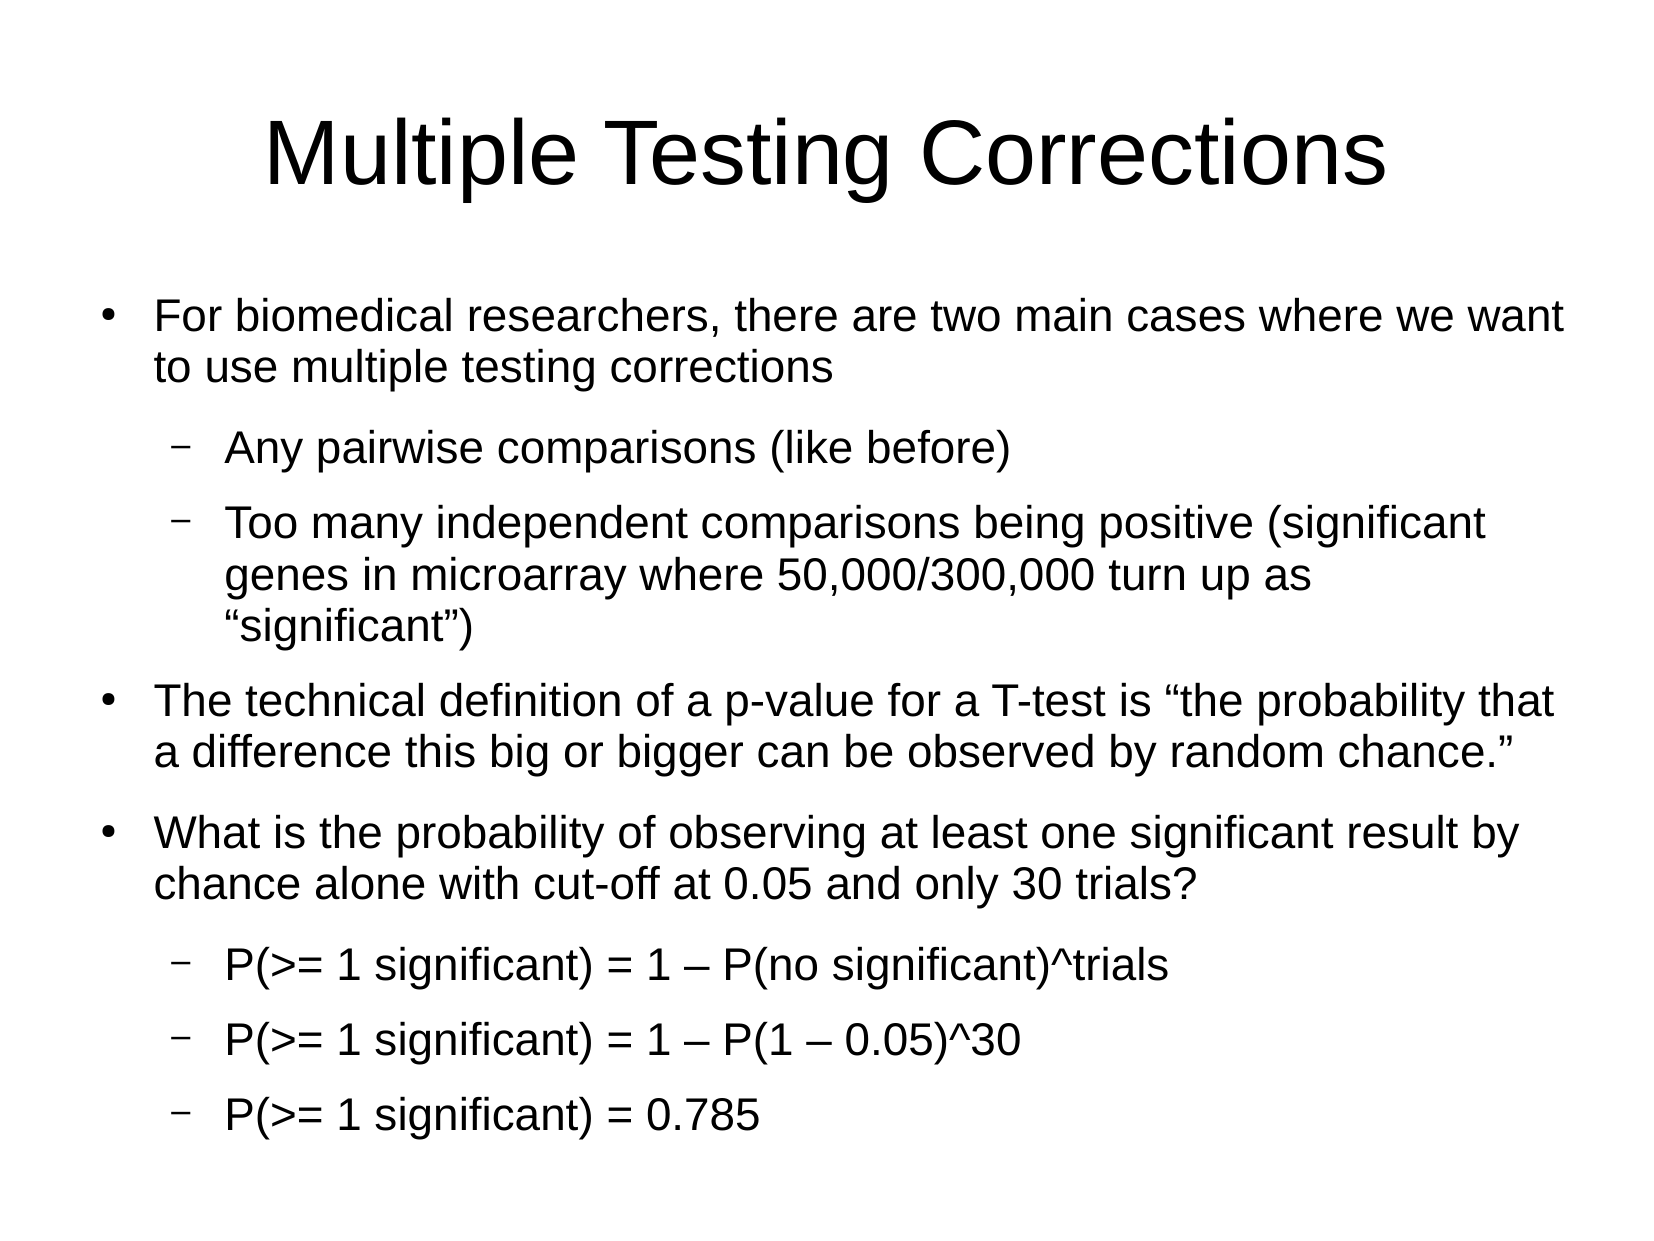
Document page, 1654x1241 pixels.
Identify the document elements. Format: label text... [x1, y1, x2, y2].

title Multiple Testing Corrections [82, 49, 1571, 257]
list For biomedical researchers, there are two main cases where we want to use multiple testing corrections Any pairwise comparisons (like before) Too many independent comparisons being positive (significant genes in microarray where 50,000/300,000 turn up as “significant”) The technical definition of a p-value for a T-test is “the probability that a difference this big or bigger can be observed by random chance.” What is the probability of observing at least one significant result by chance alone with cut-off at 0.05 and only 30 trials? P(>= 1 significant) = 1 – P(no significant)^trials P(>= 1 significant) = 1 – P(1 – 0.05)^30 P(>= 1 significant) = 0.785 [82, 290, 1571, 1141]
